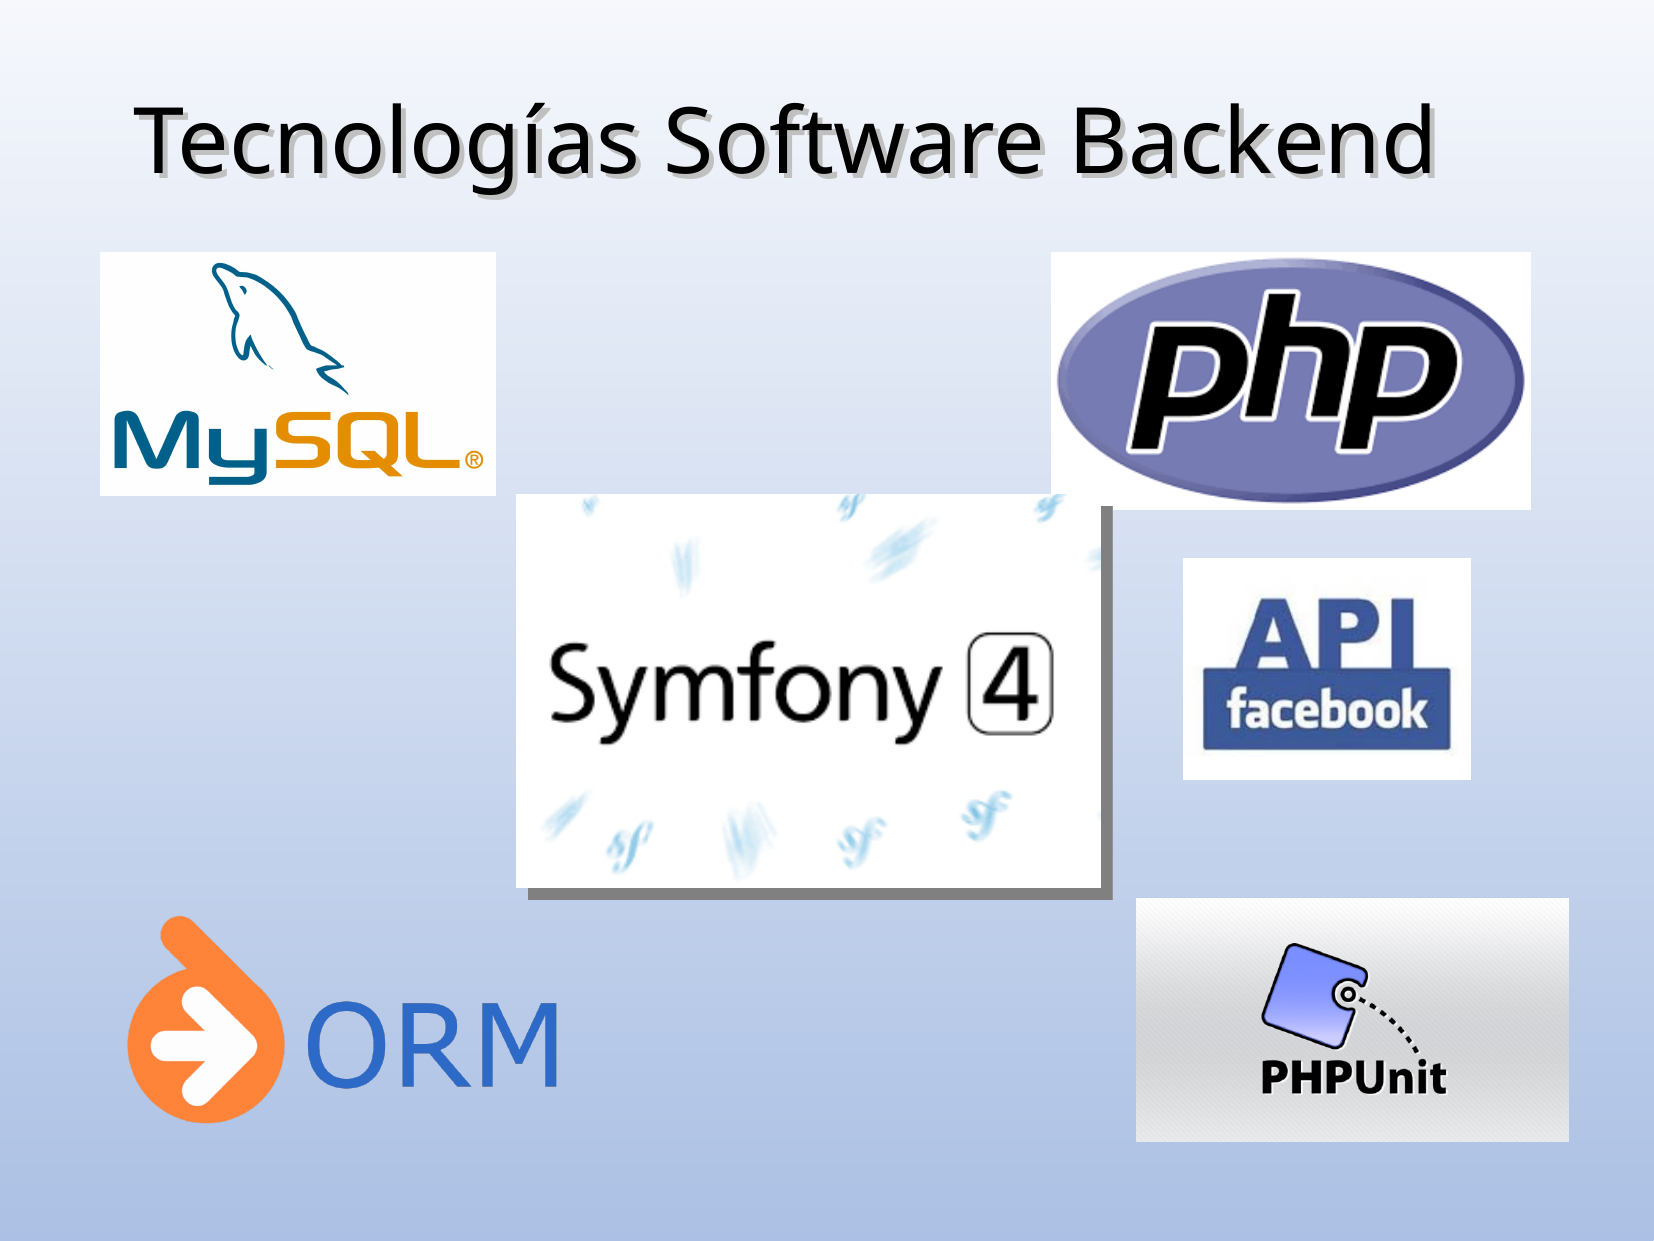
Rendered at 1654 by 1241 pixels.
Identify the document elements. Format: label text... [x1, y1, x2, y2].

picture [1136, 898, 1569, 1142]
title Tecnologías Software Backend [41, 81, 1531, 193]
picture [100, 898, 588, 1142]
picture [100, 252, 496, 496]
picture [1183, 558, 1471, 780]
picture [516, 252, 1531, 888]
